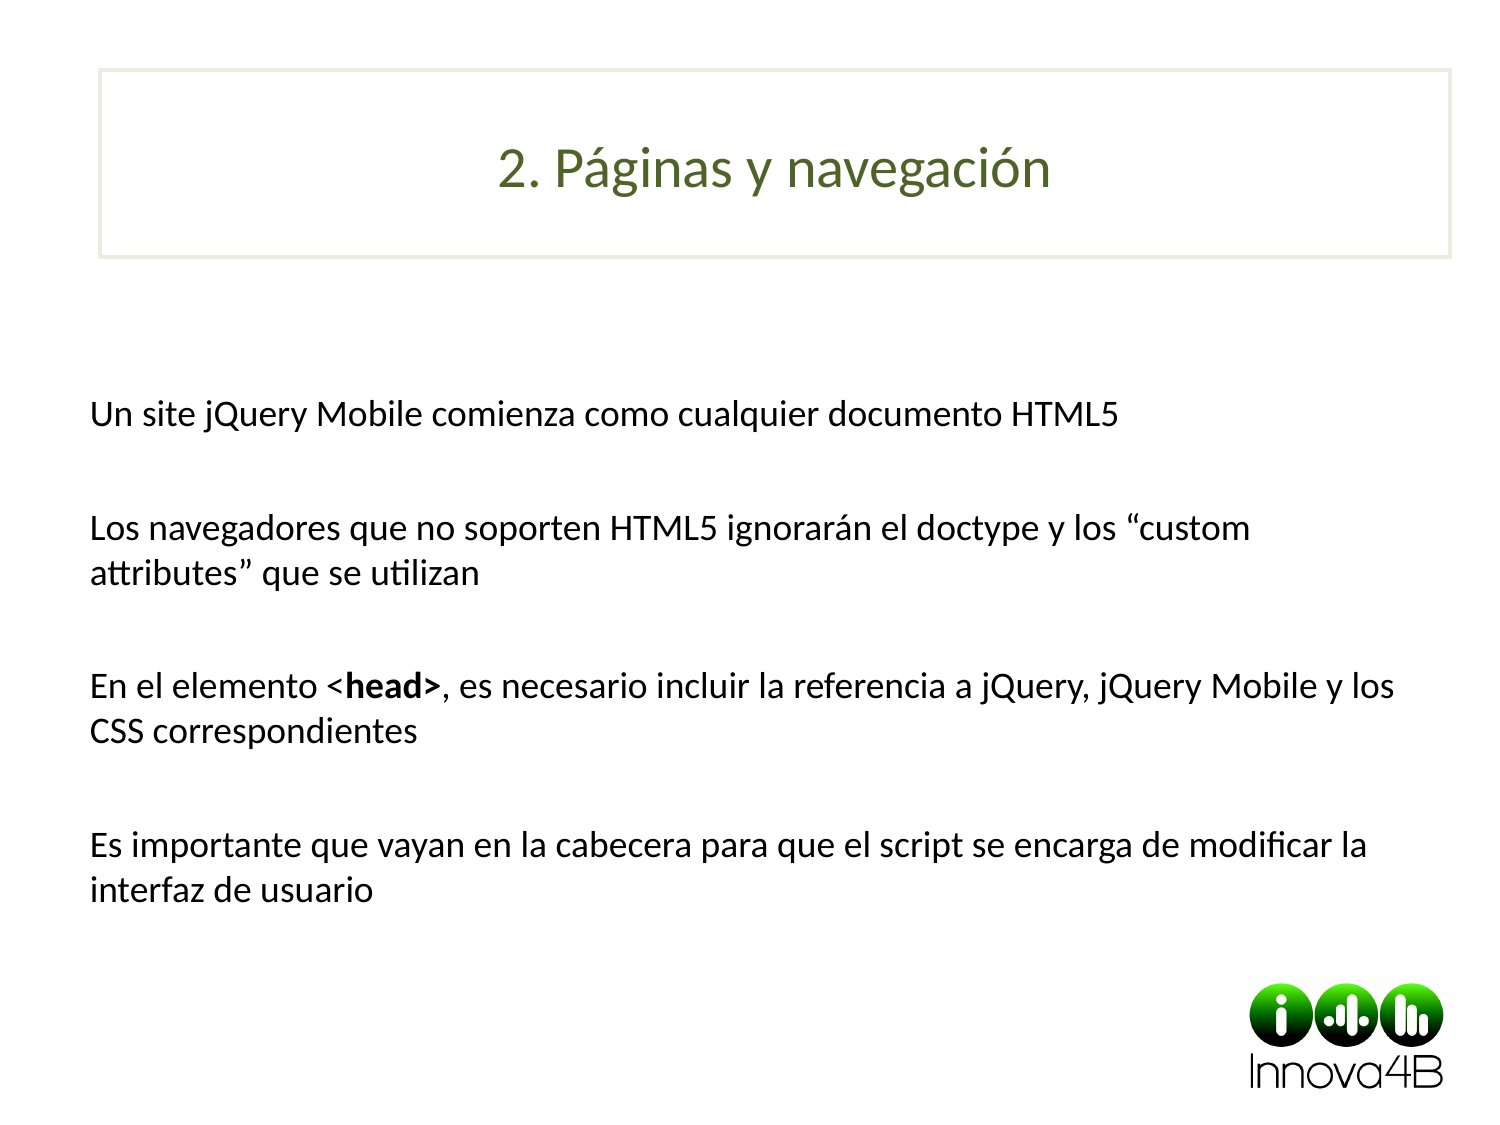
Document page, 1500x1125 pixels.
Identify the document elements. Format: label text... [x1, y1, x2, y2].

picture [1246, 975, 1447, 1094]
text_box 2. Páginas y navegación [99, 70, 1450, 258]
text_box Un site jQuery Mobile comienza como cualquier documento HTML5 Los navegadores que no soporten HTML5 ignorarán el doctype y los “custom attributes” que se utilizan En el elemento <head>, es necesario incluir la referencia a jQuery, jQuery Mobile y los CSS correspondientes Es importante que vayan en la cabecera para que el script se encarga de modificar la interfaz de usuario [74, 324, 1425, 1005]
